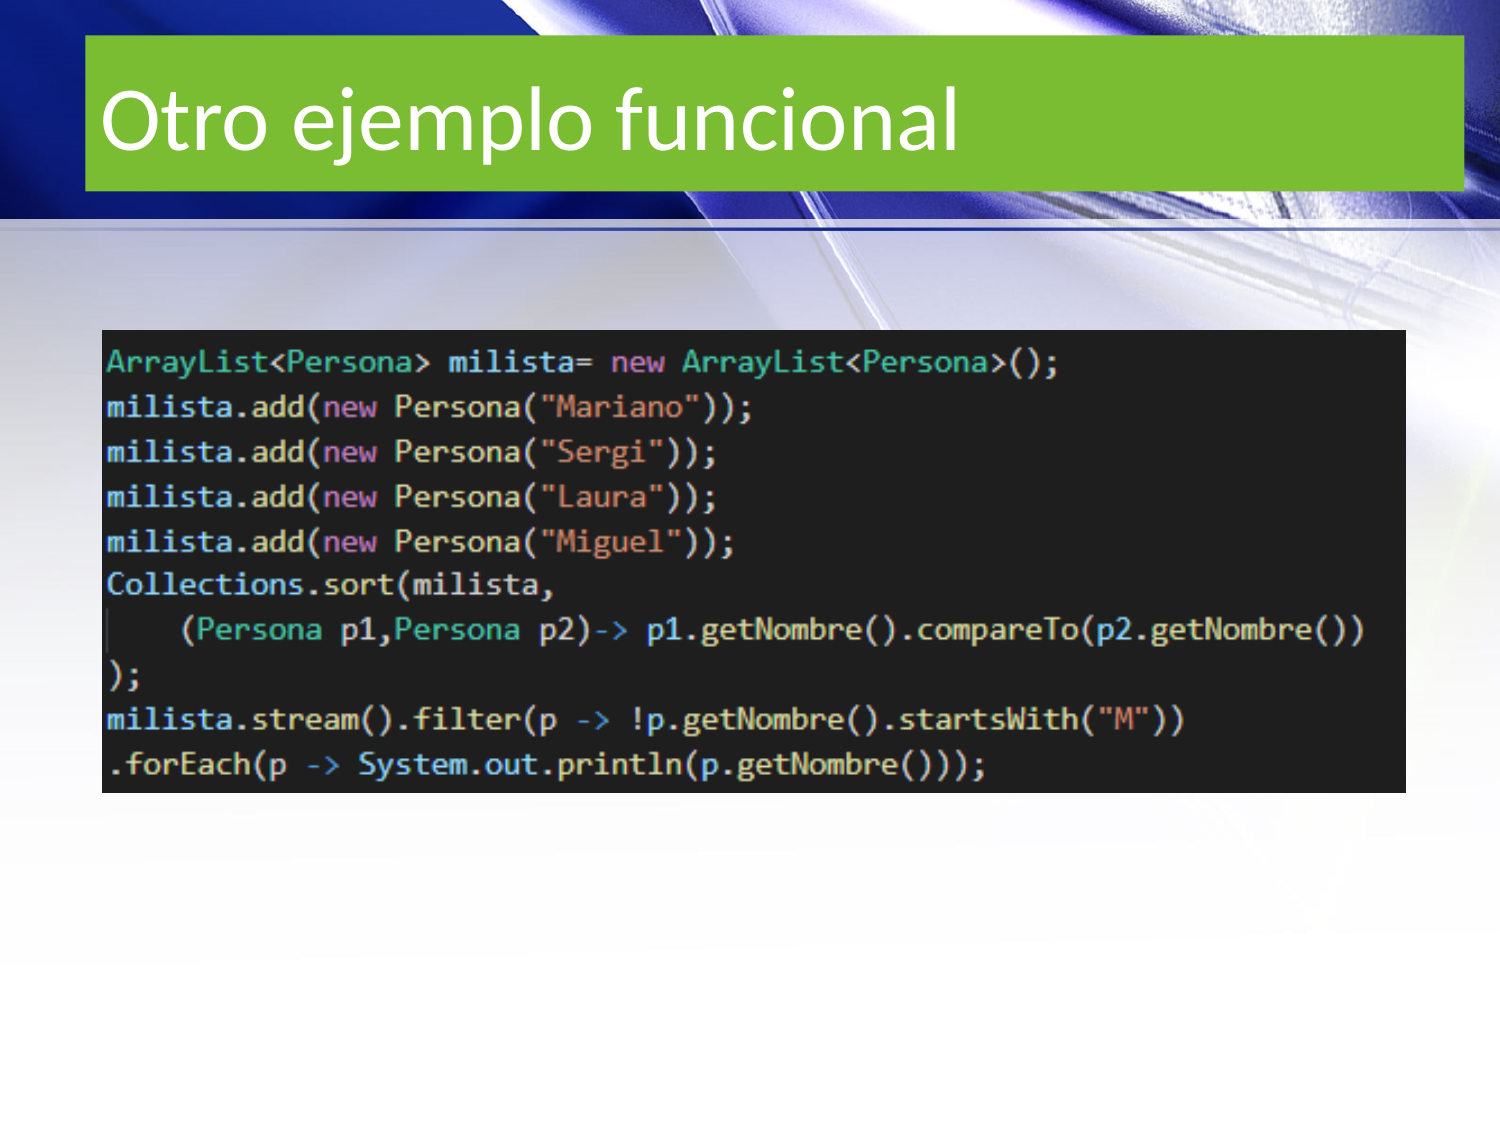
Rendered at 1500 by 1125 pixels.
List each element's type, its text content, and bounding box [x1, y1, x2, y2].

picture [0, 0, 1500, 1125]
text_box Otro ejemplo funcional [85, 35, 1465, 192]
